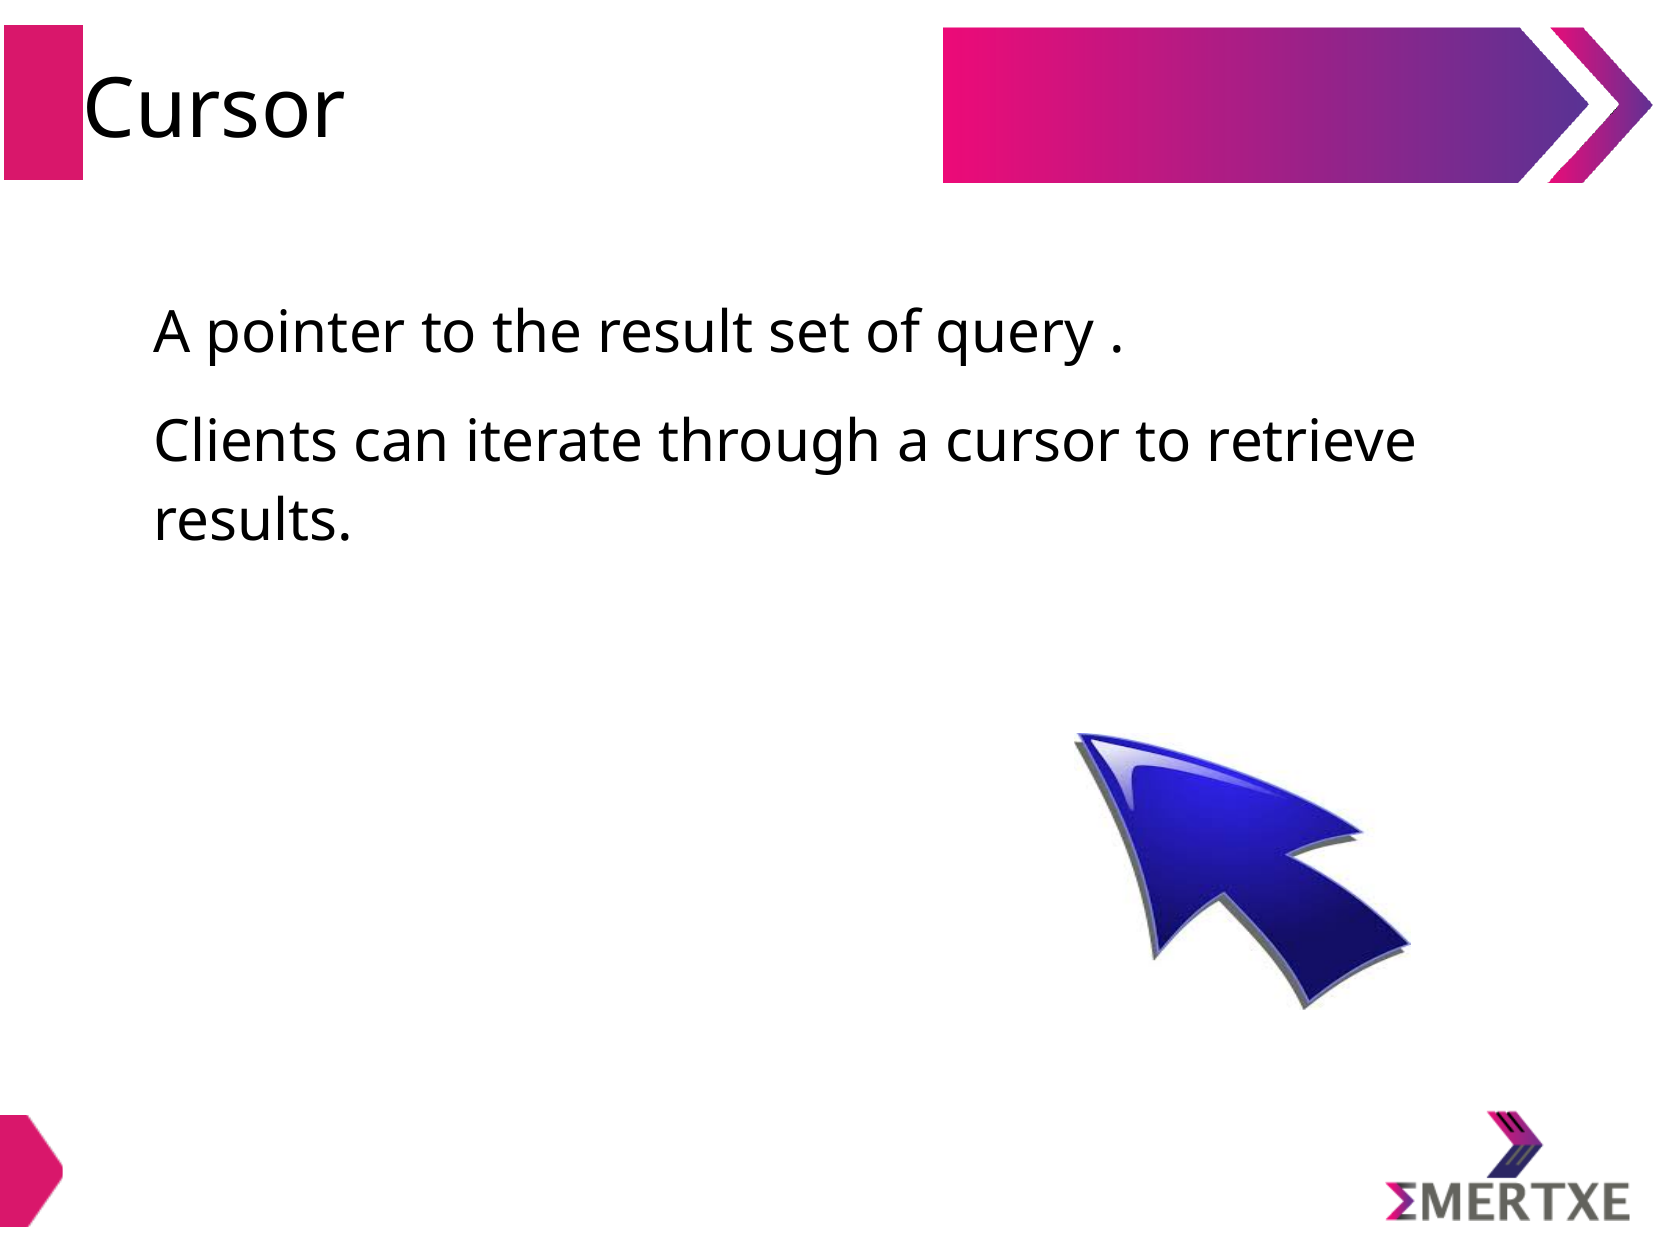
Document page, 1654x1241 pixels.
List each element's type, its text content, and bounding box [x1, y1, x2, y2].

title Cursor [82, 2, 1571, 210]
picture [1385, 1107, 1631, 1221]
list A pointer to the result set of query . Clients can iterate through a cursor to retrieve results. [82, 290, 1571, 1010]
picture [1571, 27, 1653, 183]
picture [1074, 733, 1411, 1010]
